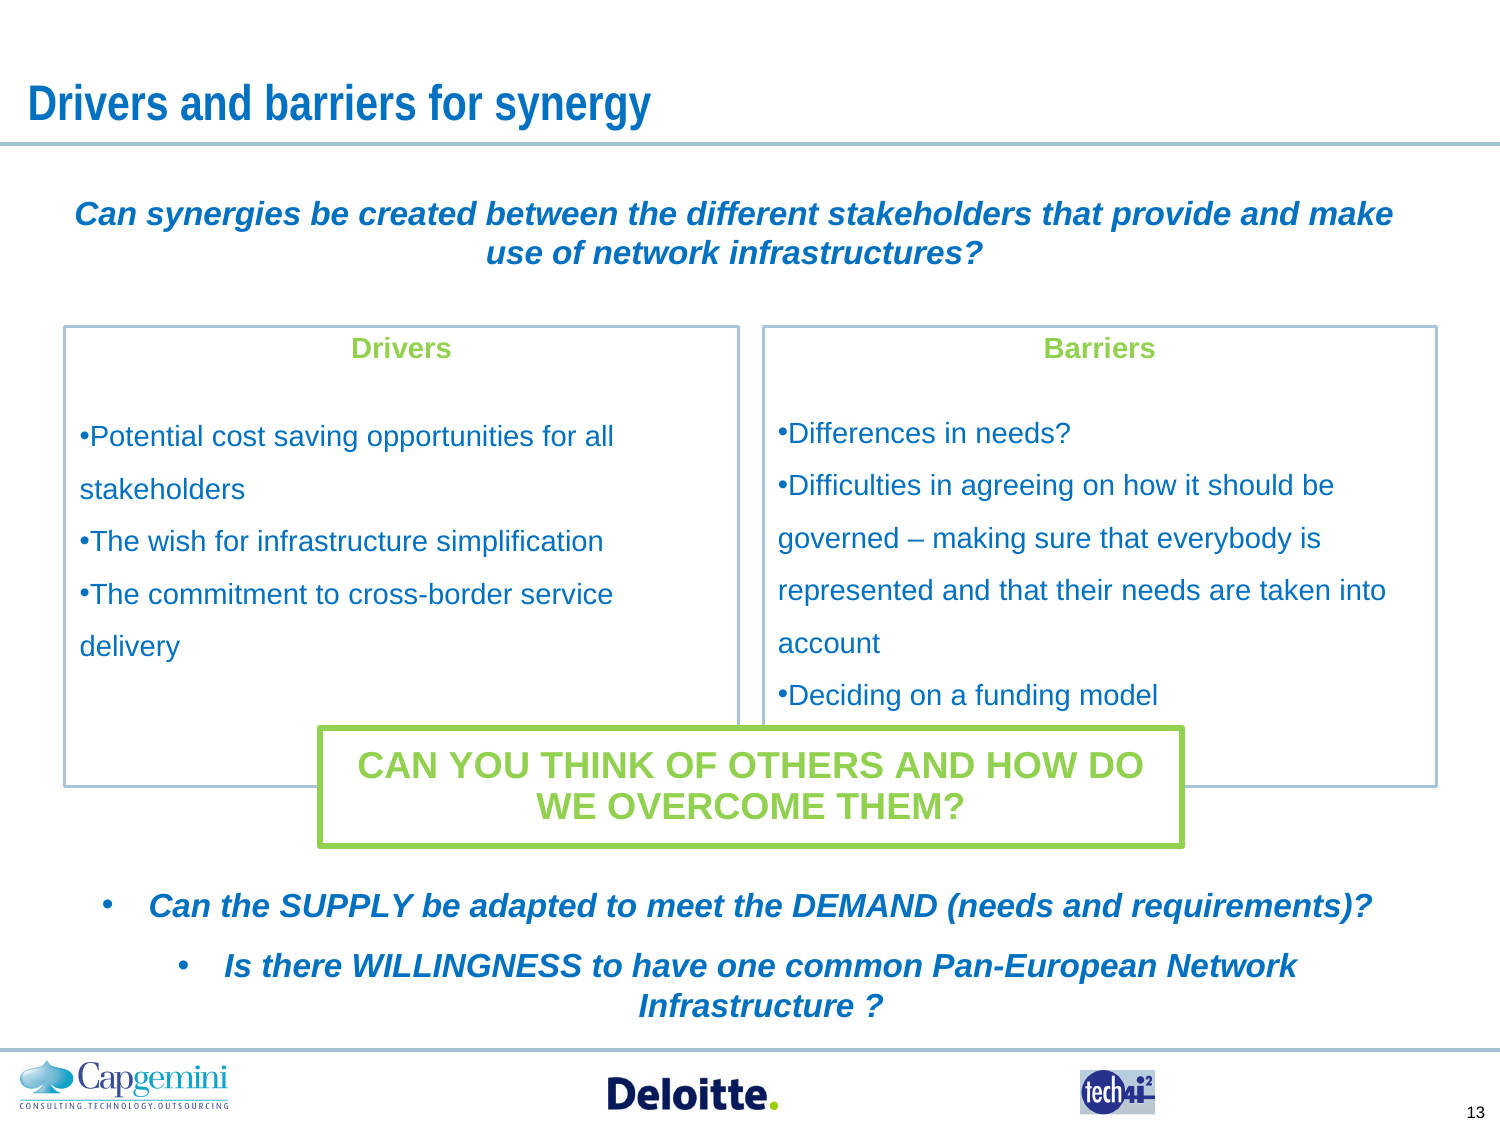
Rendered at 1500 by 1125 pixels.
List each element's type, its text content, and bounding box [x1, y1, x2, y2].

text_box Drivers Potential cost saving opportunities for all stakeholders The wish for infrastructure simplification The commitment to cross-border service delivery [64, 326, 739, 787]
list Can synergies be created between the different stakeholders that provide and make use of network infrastructures? [53, 184, 1417, 376]
text_box <number> [1149, 1101, 1500, 1125]
picture [608, 1077, 778, 1110]
picture [1080, 1070, 1155, 1115]
title Drivers and barriers for synergy [12, 12, 1488, 138]
picture [20, 1060, 228, 1109]
text_box CAN YOU THINK OF OTHERS AND HOW DO WE OVERCOME THEM? [320, 727, 1183, 847]
text_box Barriers Differences in needs? Difficulties in agreeing on how it should be governed – making sure that everybody is represented and that their needs are taken into account Deciding on a funding model [763, 326, 1437, 787]
text_box Can the SUPPLY be adapted to meet the DEMAND (needs and requirements)? Is there WILLINGNESS to have one common Pan-European Network Infrastructure ? [56, 876, 1421, 1035]
